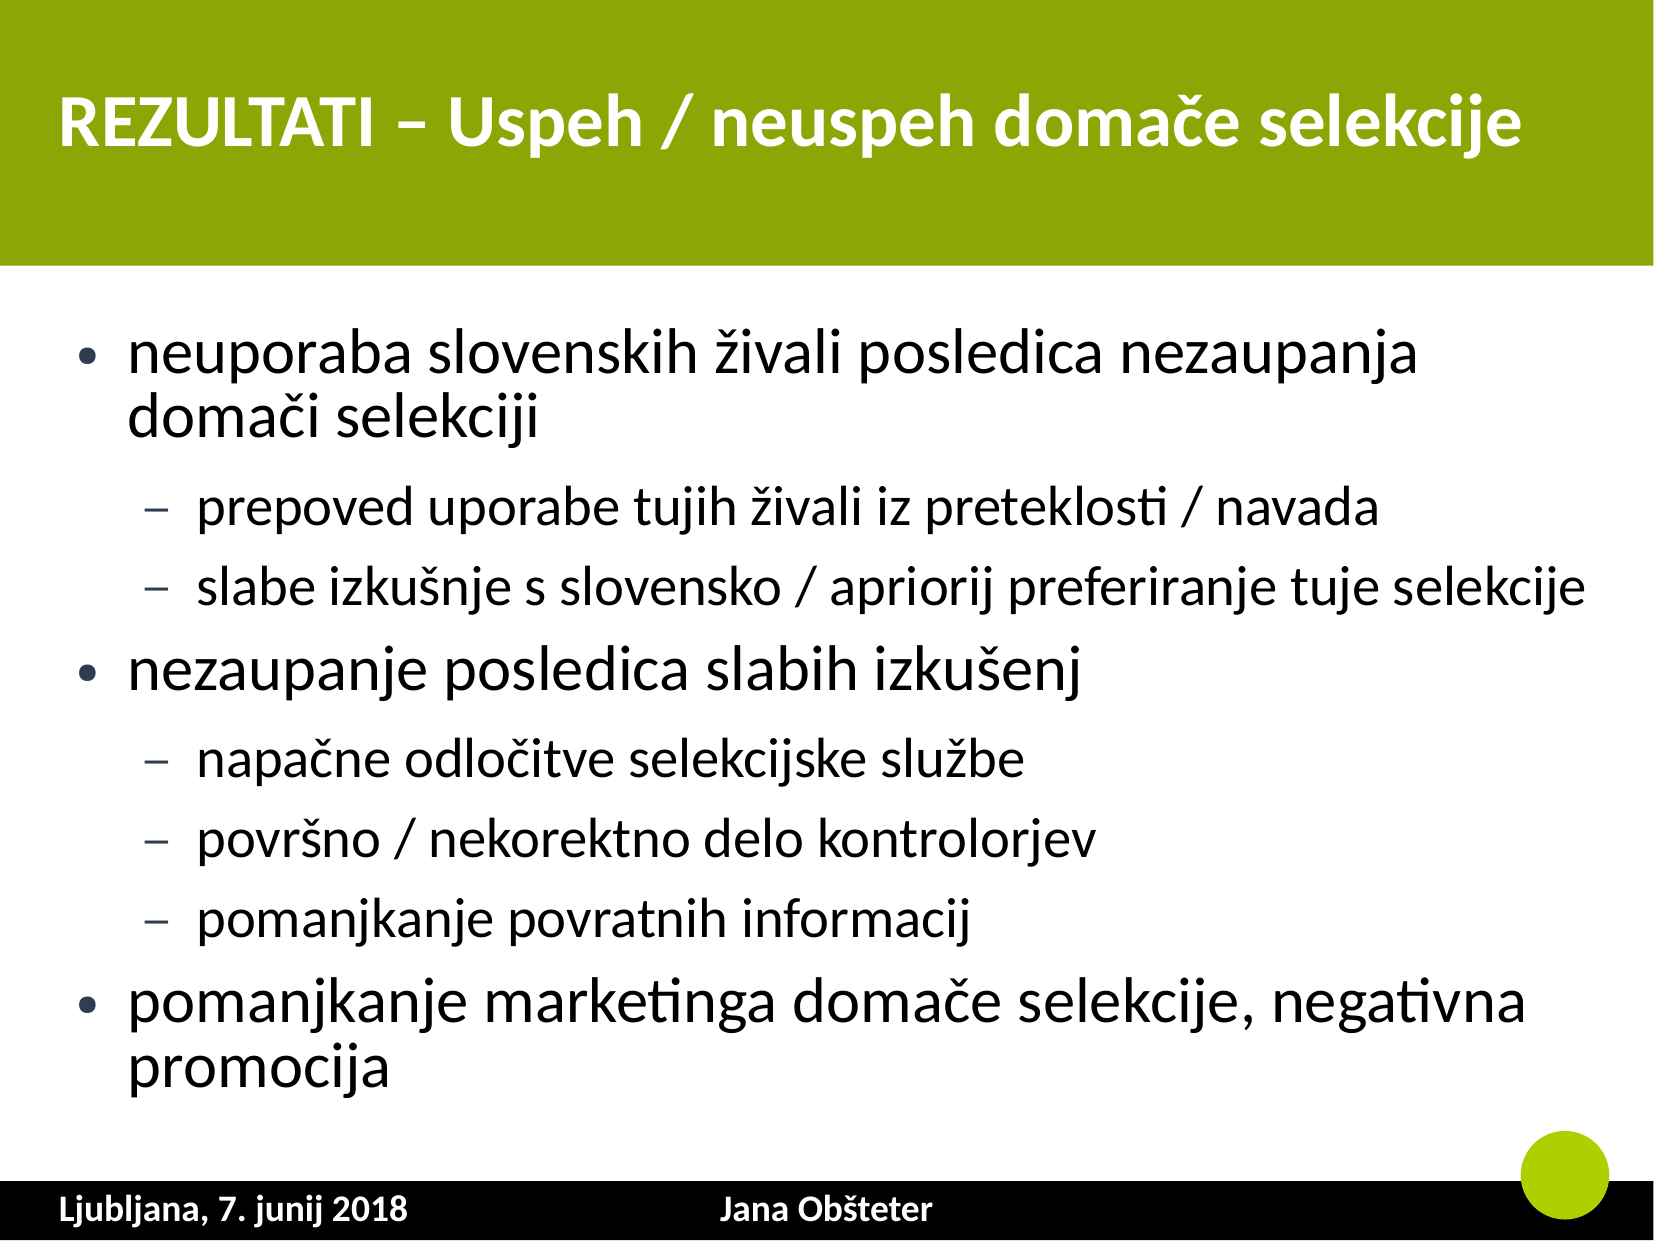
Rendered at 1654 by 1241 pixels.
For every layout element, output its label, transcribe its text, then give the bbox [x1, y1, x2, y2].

list neuporaba slovenskih živali posledica nezaupanja domači selekciji prepoved uporabe tujih živali iz preteklosti / navada slabe izkušnje s slovensko / apriorij preferiranje tuje selekcije nezaupanje posledica slabih izkušenj napačne odločitve selekcijske službe površno / nekorektno delo kontrolorjev pomanjkanje povratnih informacij pomanjkanje marketinga domače selekcije, negativna promocija [59, 324, 1595, 1152]
title REZULTATI – Uspeh / neuspeh domače selekcije [59, 49, 1595, 207]
